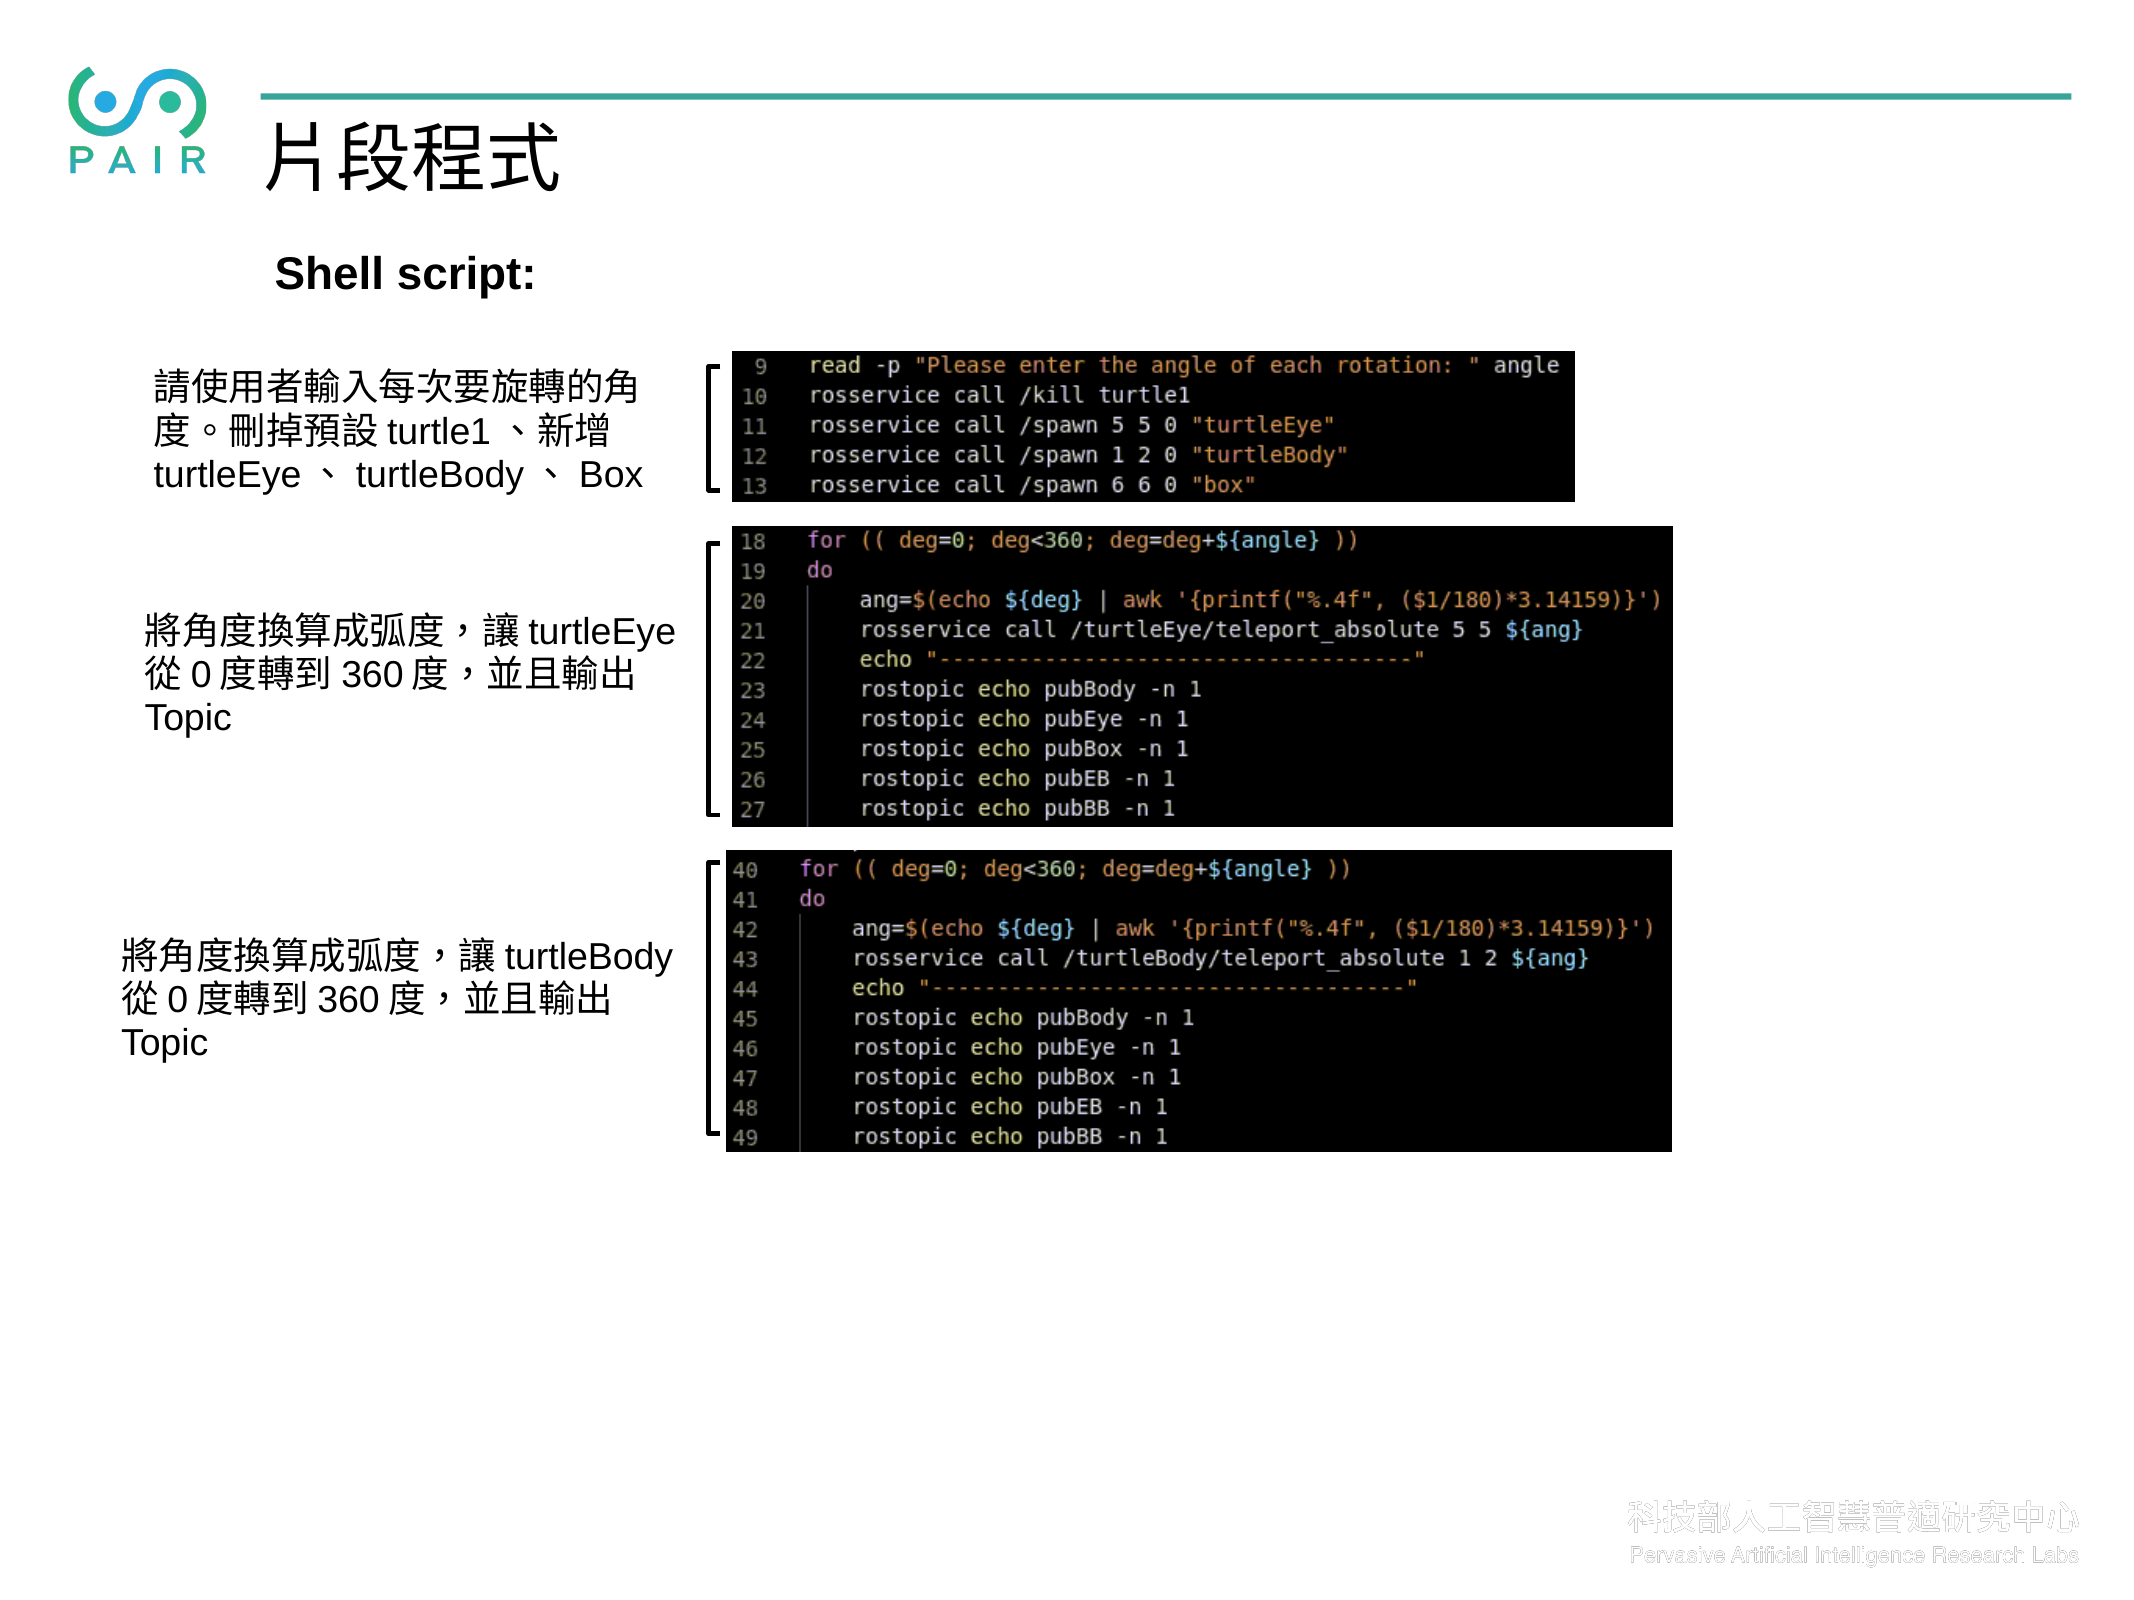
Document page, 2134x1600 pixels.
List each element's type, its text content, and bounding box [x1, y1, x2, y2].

picture [732, 351, 1575, 502]
picture [732, 526, 1673, 827]
text_box Shell script: [259, 236, 685, 303]
picture [65, 59, 209, 181]
text_box 請使用者輸入每次要旋轉的角度。刪掉預設turtle1、新增turtleEye、turtleBody、Box [138, 358, 700, 505]
text_box 片段程式 [261, 99, 1334, 211]
picture [1627, 1499, 2081, 1573]
picture [726, 850, 1672, 1152]
text_box 將角度換算成弧度，讓turtleBody從0度轉到360度，並且輸出Topic [106, 927, 697, 1073]
text_box 將角度換算成弧度，讓turtleEye從0度轉到360度，並且輸出Topic [129, 602, 697, 747]
